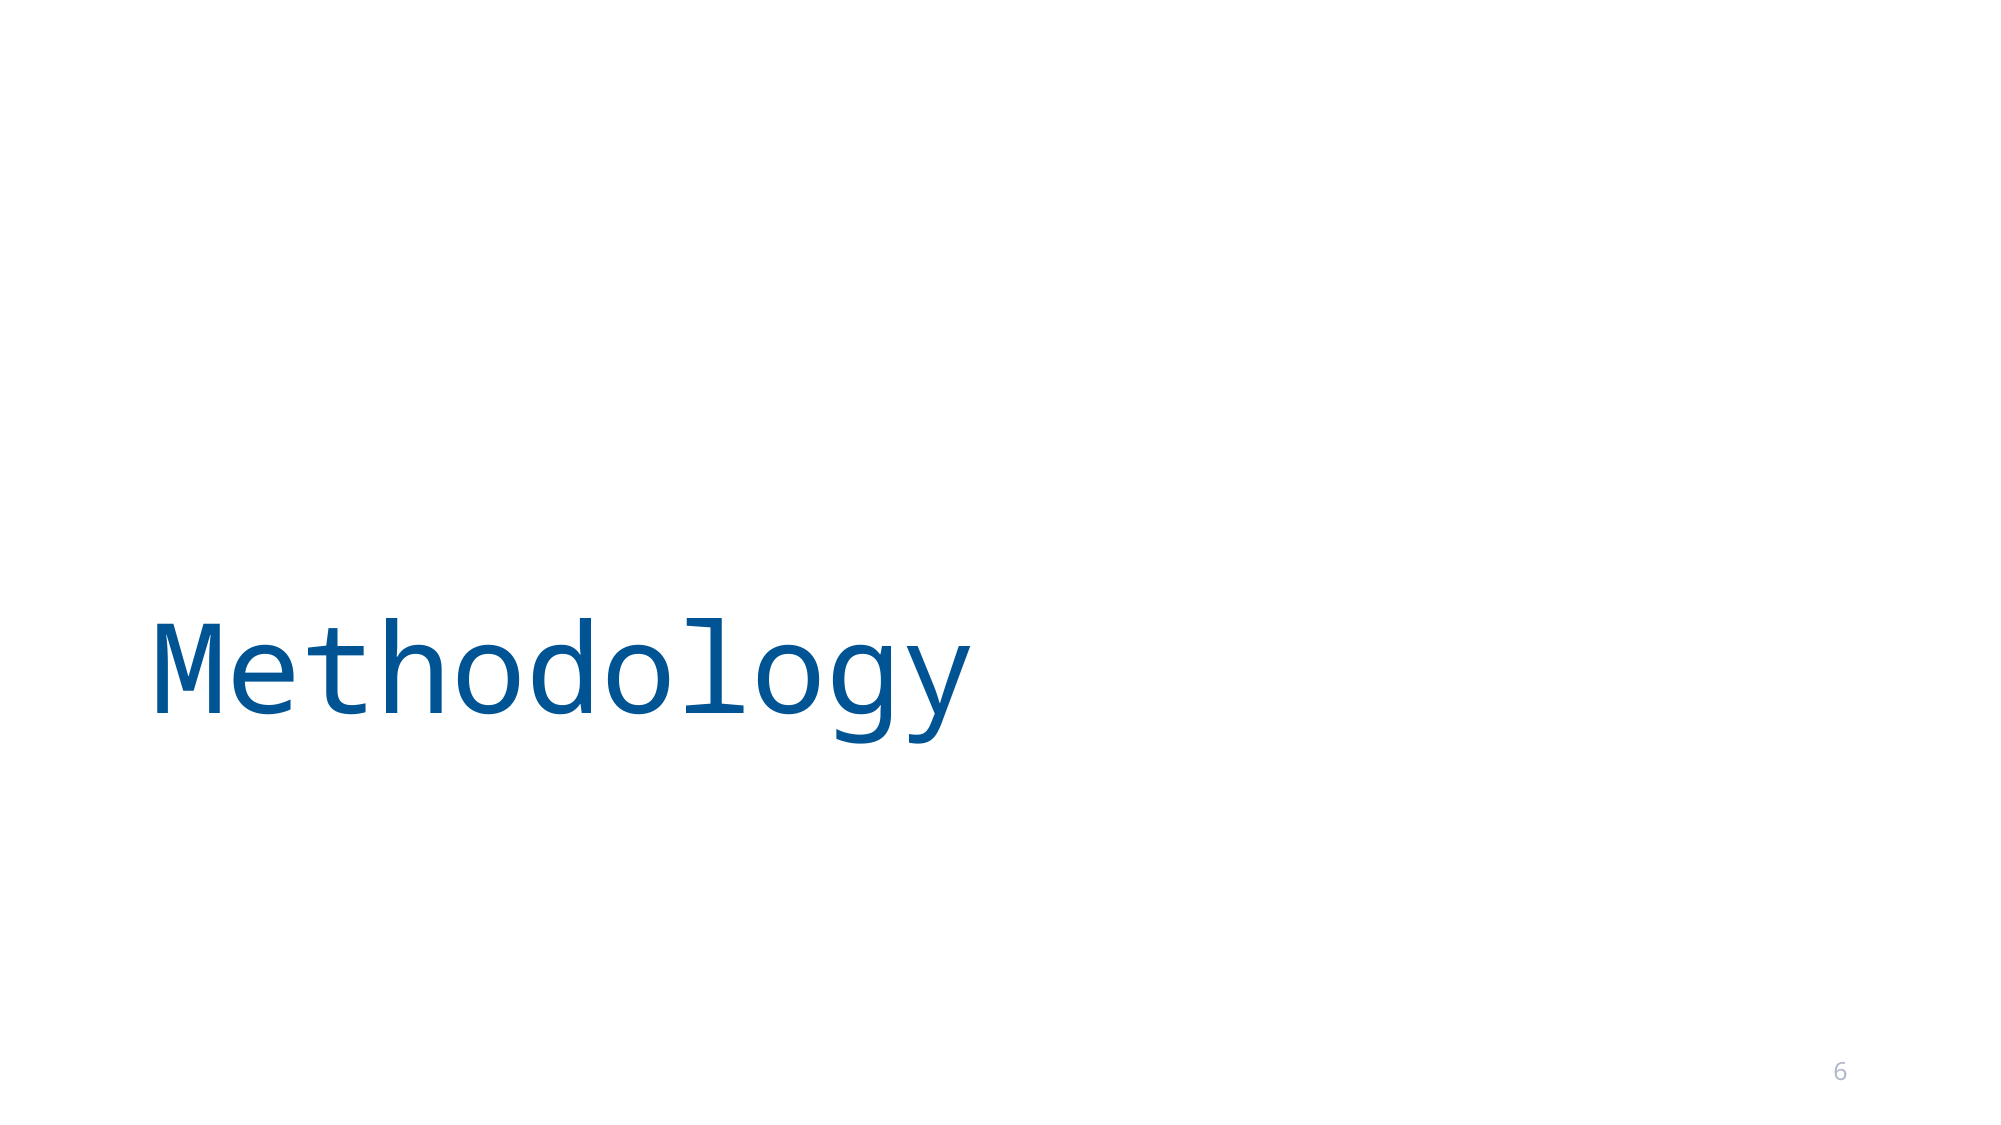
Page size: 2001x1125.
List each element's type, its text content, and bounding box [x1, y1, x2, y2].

slide_number 41 [1412, 1042, 1863, 1103]
title Methodology [136, 280, 1862, 749]
